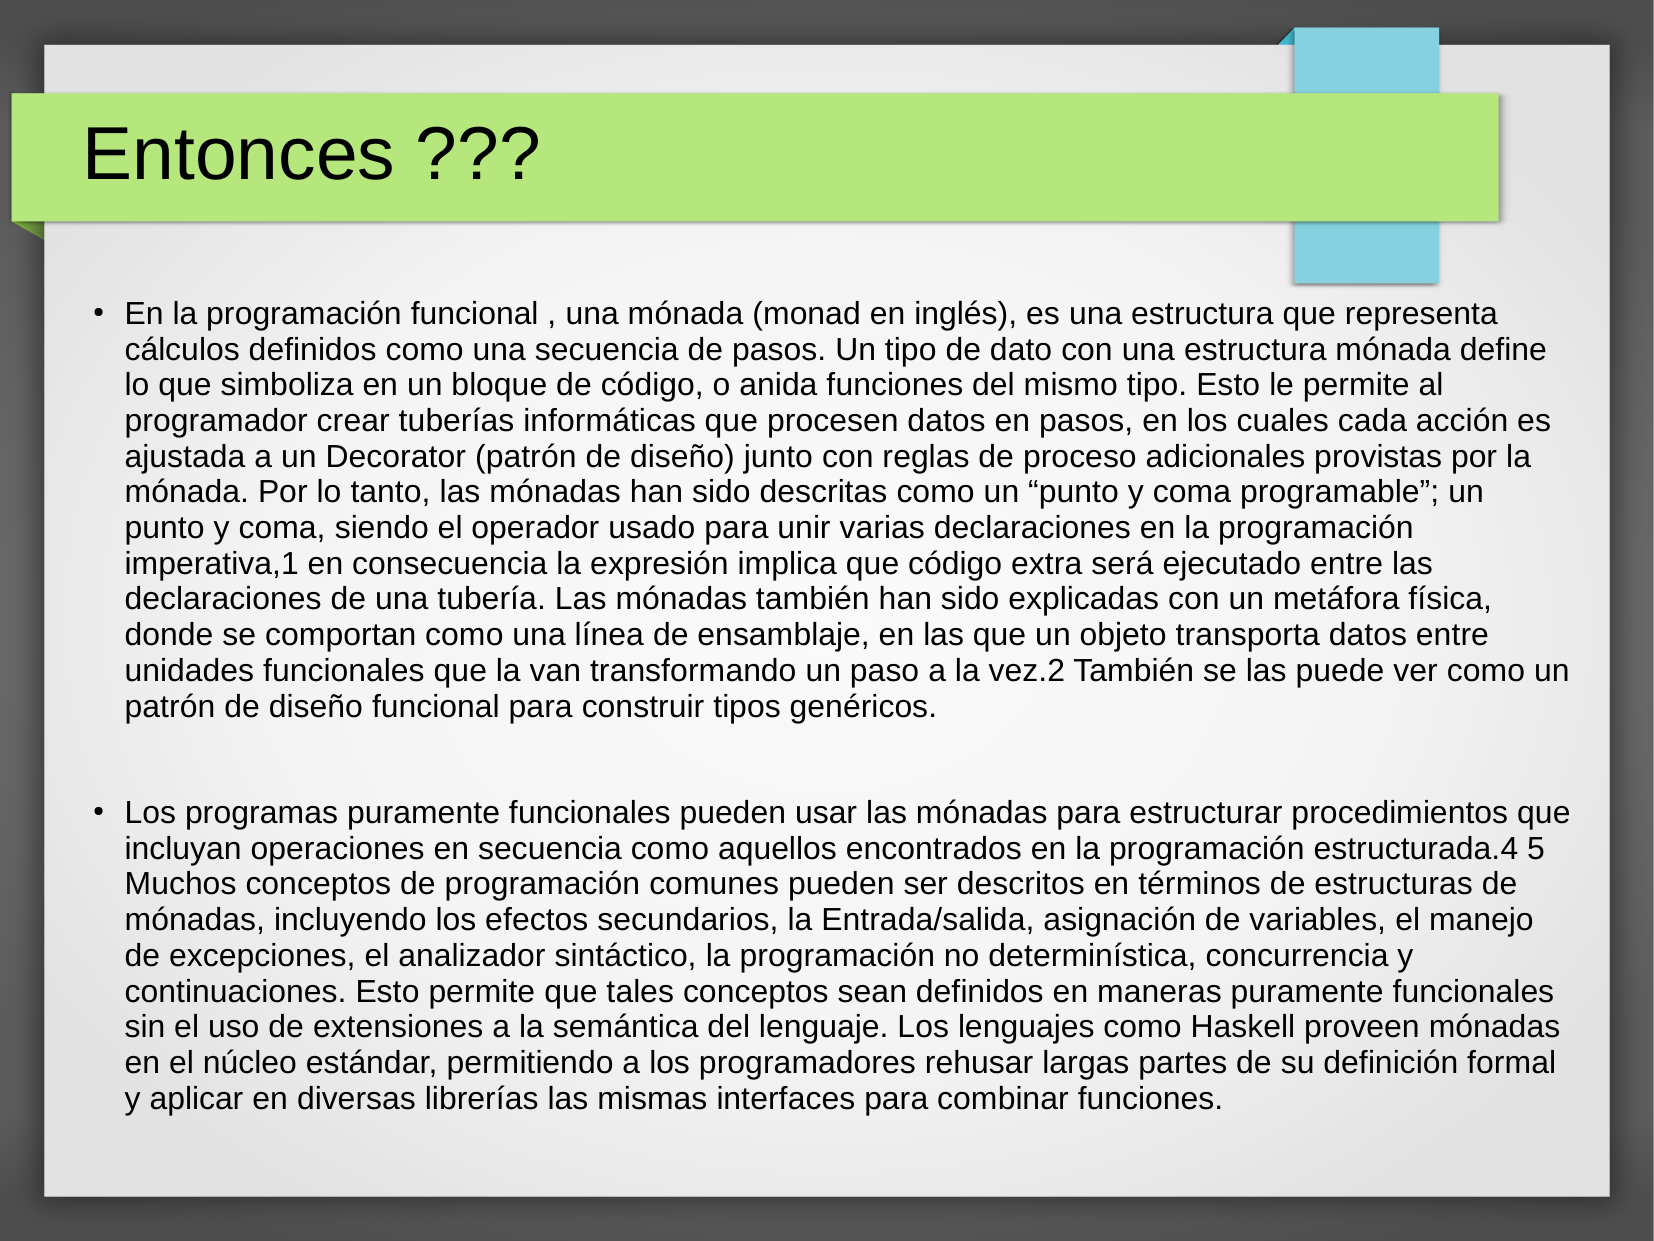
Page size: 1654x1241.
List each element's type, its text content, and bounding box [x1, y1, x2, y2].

list En la programación funcional , una mónada (monad en inglés), es una estructura que representa cálculos definidos como una secuencia de pasos. Un tipo de dato con una estructura mónada define lo que simboliza en un bloque de código, o anida funciones del mismo tipo. Esto le permite al programador crear tuberías informáticas que procesen datos en pasos, en los cuales cada acción es ajustada a un Decorator (patrón de diseño) junto con reglas de proceso adicionales provistas por la mónada. Por lo tanto, las mónadas han sido descritas como un “punto y coma programable”; un punto y coma, siendo el operador usado para unir varias declaraciones en la programación imperativa,1 en consecuencia la expresión implica que código extra será ejecutado entre las declaraciones de una tubería. Las mónadas también han sido explicadas con un metáfora física, donde se comportan como una línea de ensamblaje, en las que un objeto transporta datos entre unidades funcionales que la van transformando un paso a la vez.2 También se las puede ver como un patrón de diseño funcional para construir tipos genéricos. Los programas puramente funcionales pueden usar las mónadas para estructurar procedimientos que incluyan operaciones en secuencia como aquellos encontrados en la programación estructurada.4 5 Muchos conceptos de programación comunes pueden ser descritos en términos de estructuras de mónadas, incluyendo los efectos secundarios, la Entrada/salida, asignación de variables, el manejo de excepciones, el analizador sintáctico, la programación no determinística, concurrencia y continuaciones. Esto permite que tales conceptos sean definidos en maneras puramente funcionales sin el uso de extensiones a la semántica del lenguaje. Los lenguajes como Haskell proveen mónadas en el núcleo estándar, permitiendo a los programadores rehusar largas partes de su definición formal y aplicar en diversas librerías las mismas interfaces para combinar funciones. [82, 295, 1571, 1170]
picture [0, 0, 1654, 1241]
title Entonces ??? [82, 94, 1264, 213]
